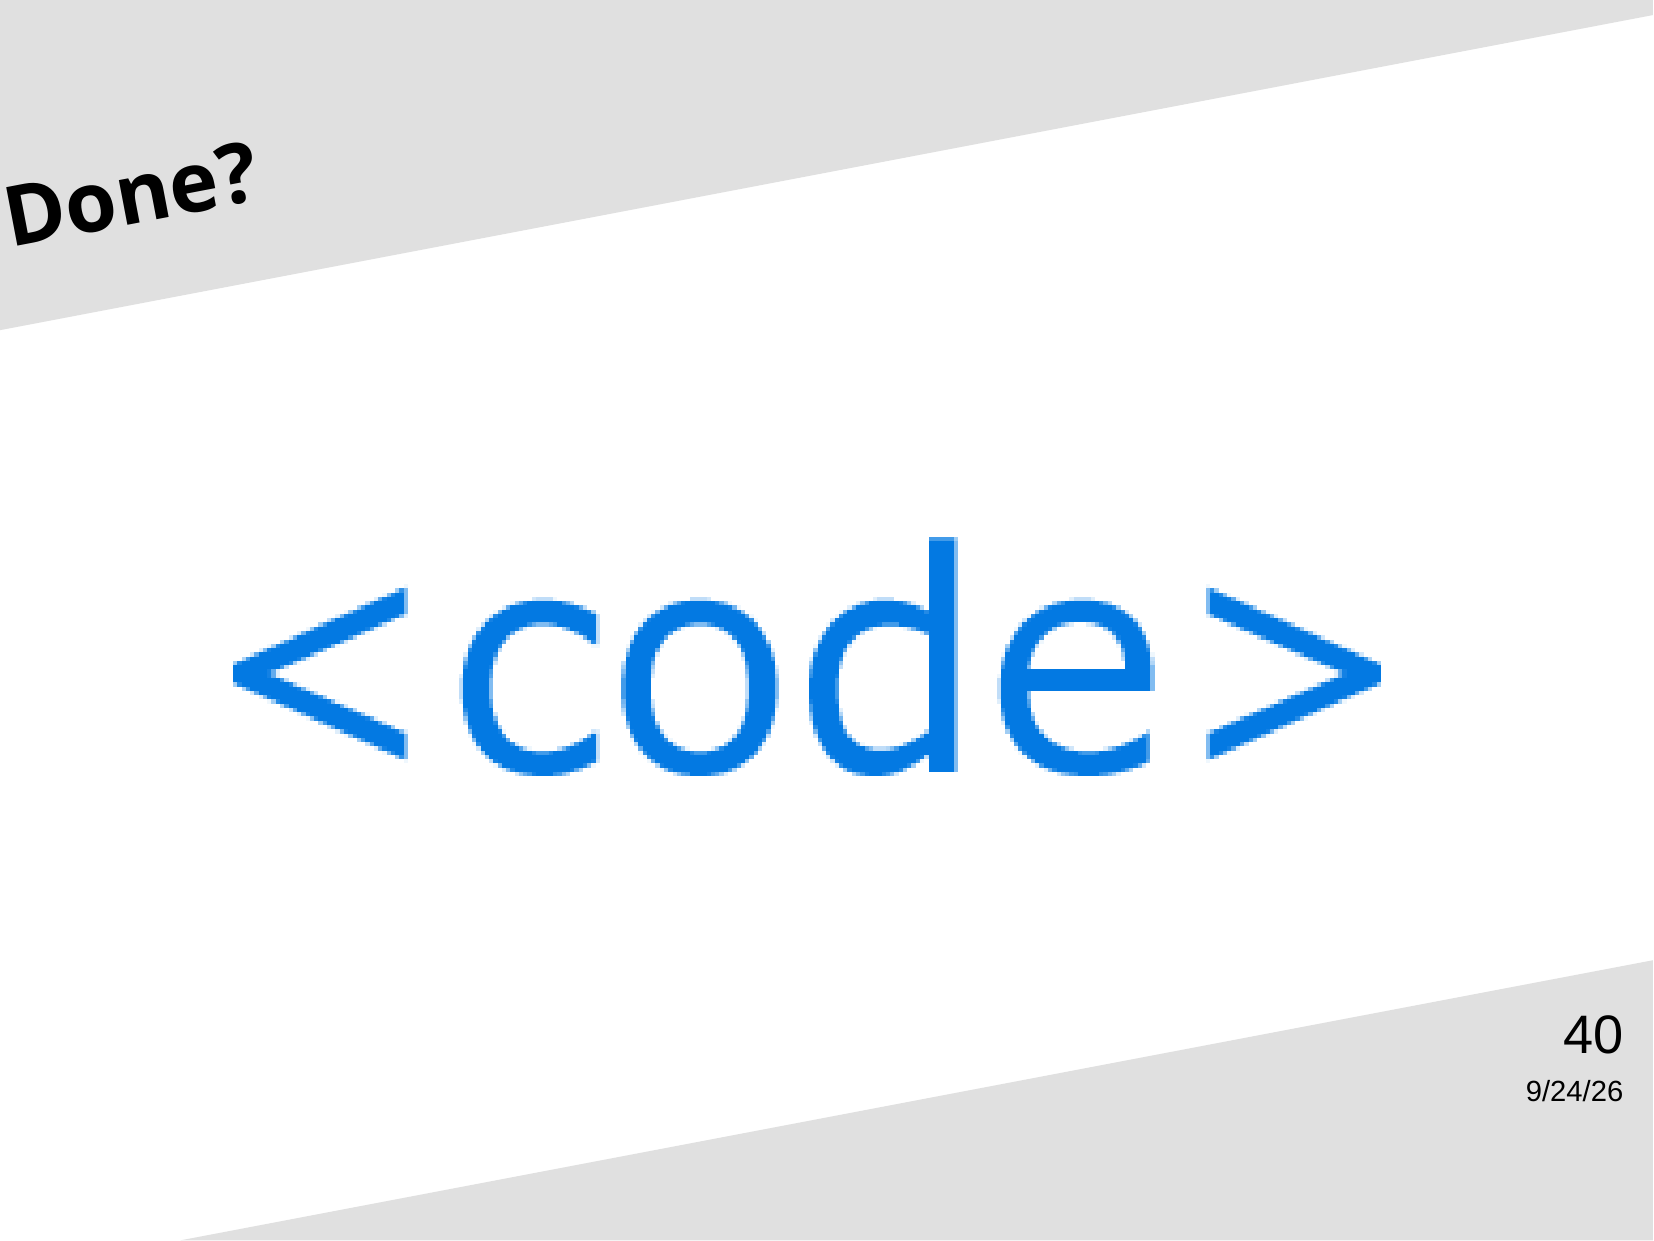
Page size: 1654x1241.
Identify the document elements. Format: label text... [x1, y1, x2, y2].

picture [161, 465, 1441, 892]
title Done? [0, 0, 1486, 318]
